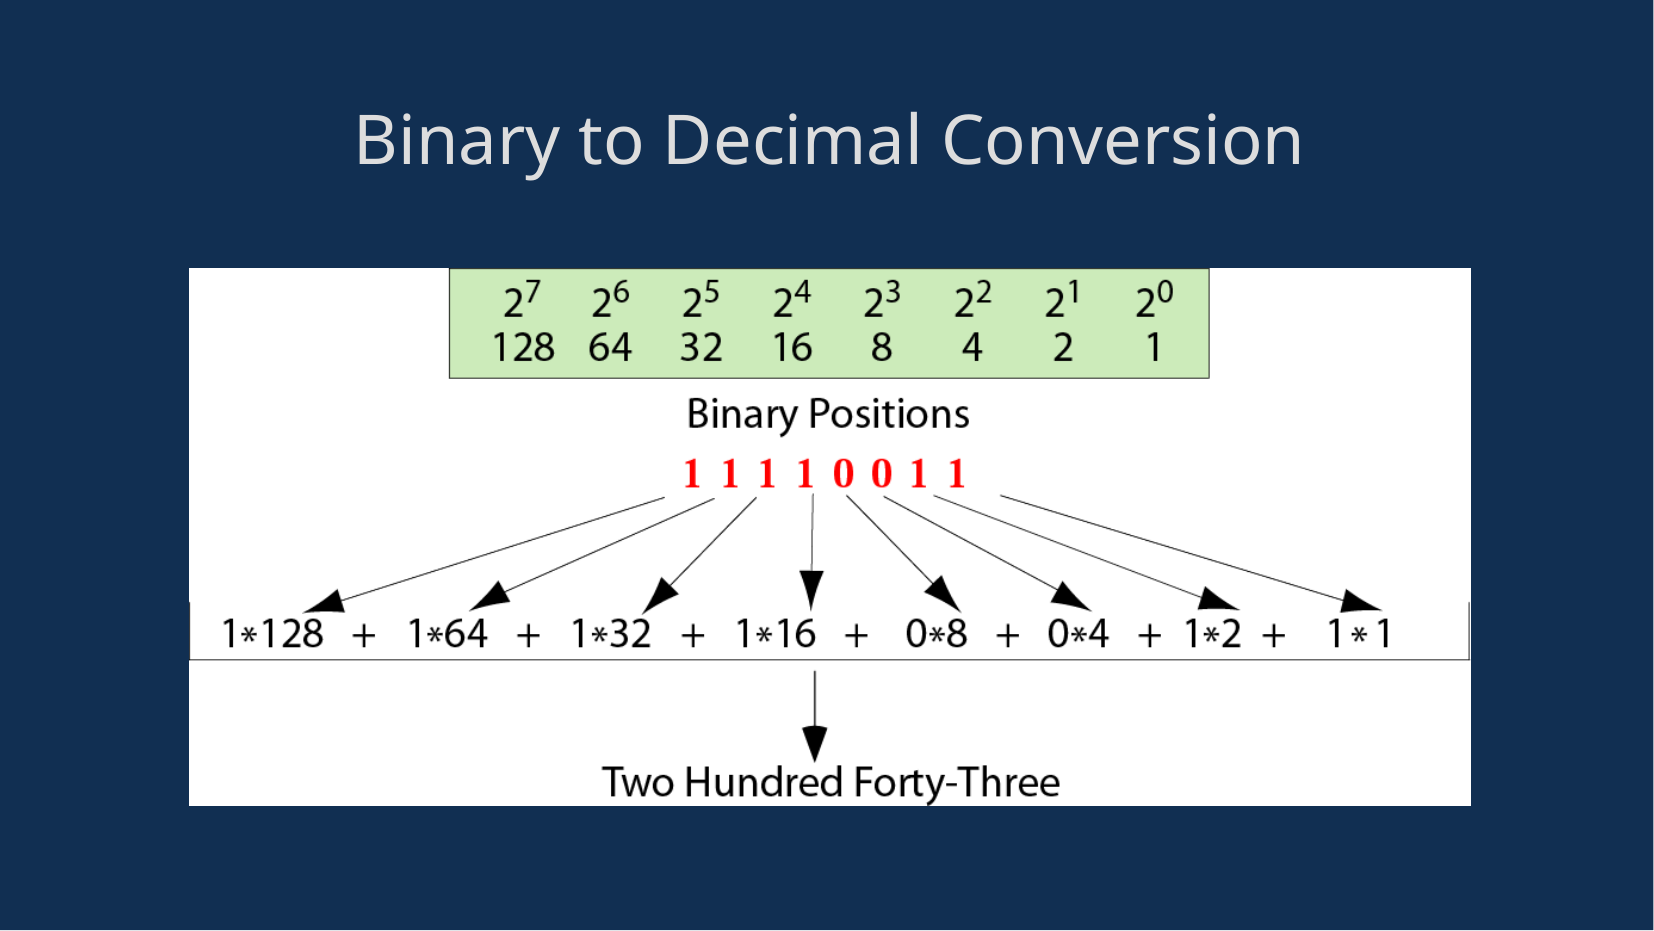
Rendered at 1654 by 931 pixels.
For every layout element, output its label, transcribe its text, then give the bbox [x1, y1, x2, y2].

picture [189, 268, 1471, 806]
title Binary to Decimal Conversion [97, 56, 1563, 220]
